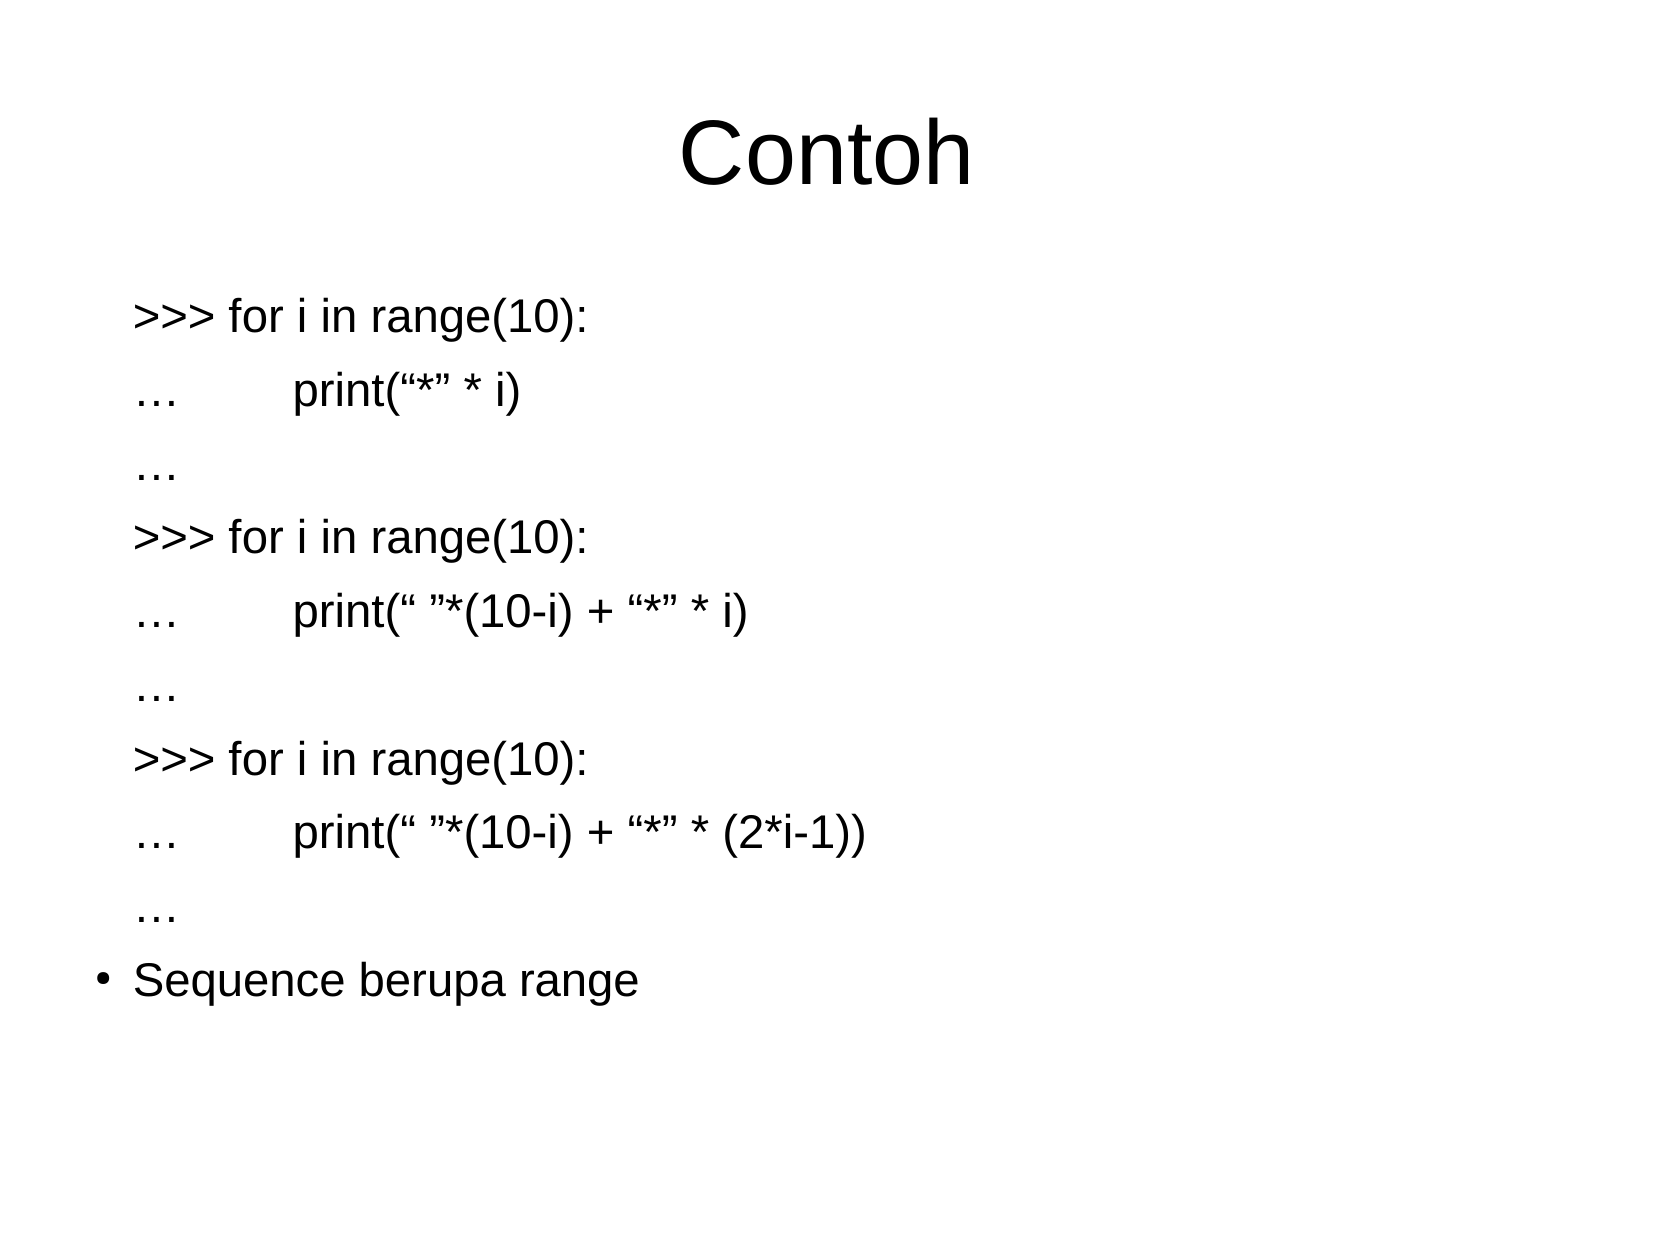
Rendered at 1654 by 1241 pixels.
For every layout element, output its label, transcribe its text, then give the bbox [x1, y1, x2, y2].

title Contoh [82, 49, 1571, 257]
list >>> for i in range(10): … print(“*” * i) … >>> for i in range(10): … print(“ ”*(10-i) + “*” * i) … >>> for i in range(10): … print(“ ”*(10-i) + “*” * (2*i-1)) … Sequence berupa range [82, 290, 1571, 1010]
